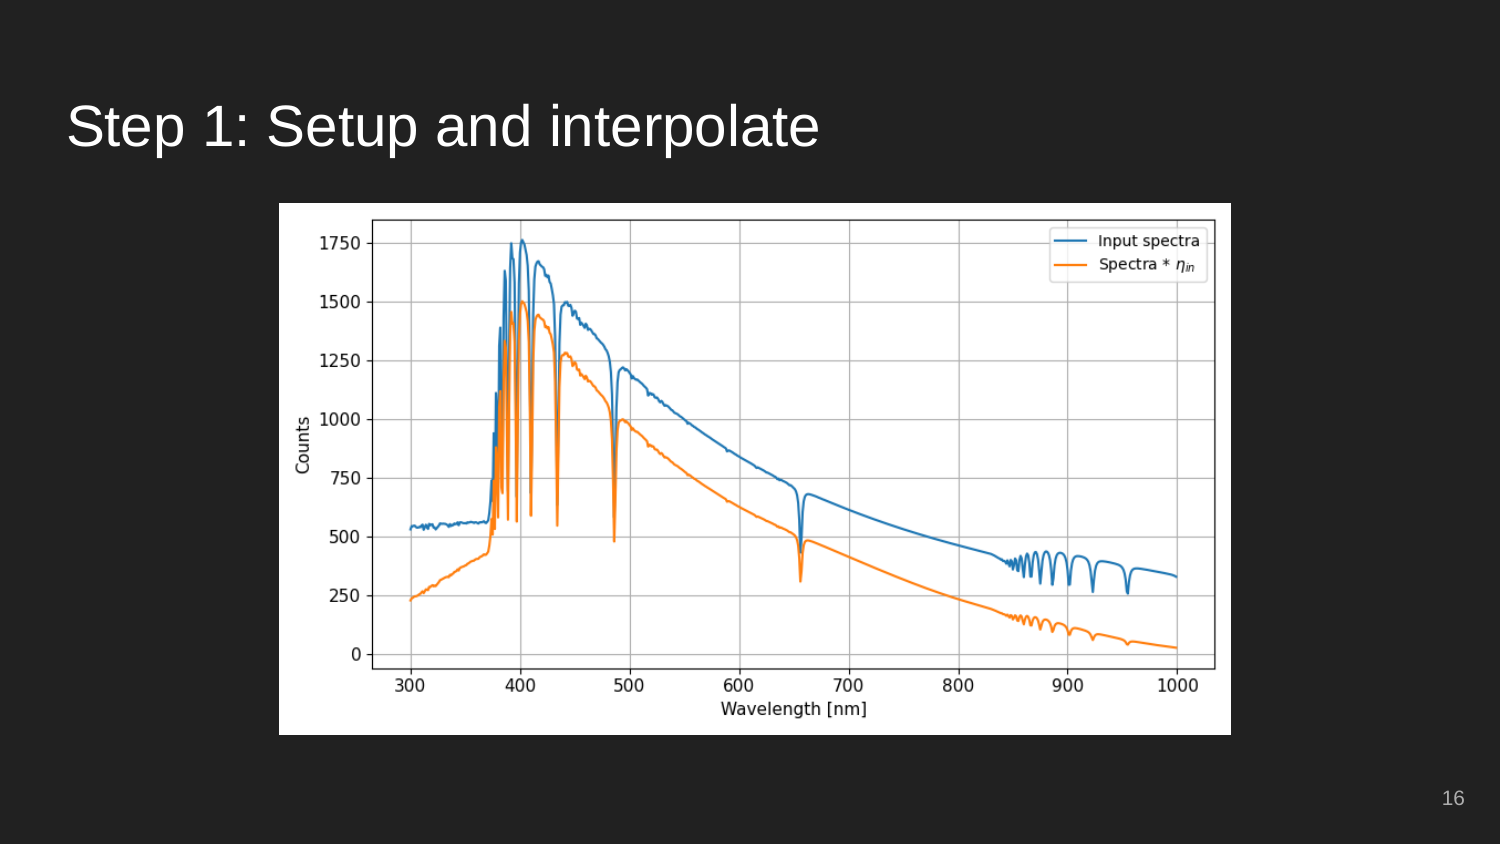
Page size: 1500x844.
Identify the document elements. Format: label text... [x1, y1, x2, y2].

picture [279, 203, 1231, 735]
title Step 1: Setup and interpolate [51, 72, 1449, 167]
slide_number <number> [1389, 764, 1480, 830]
